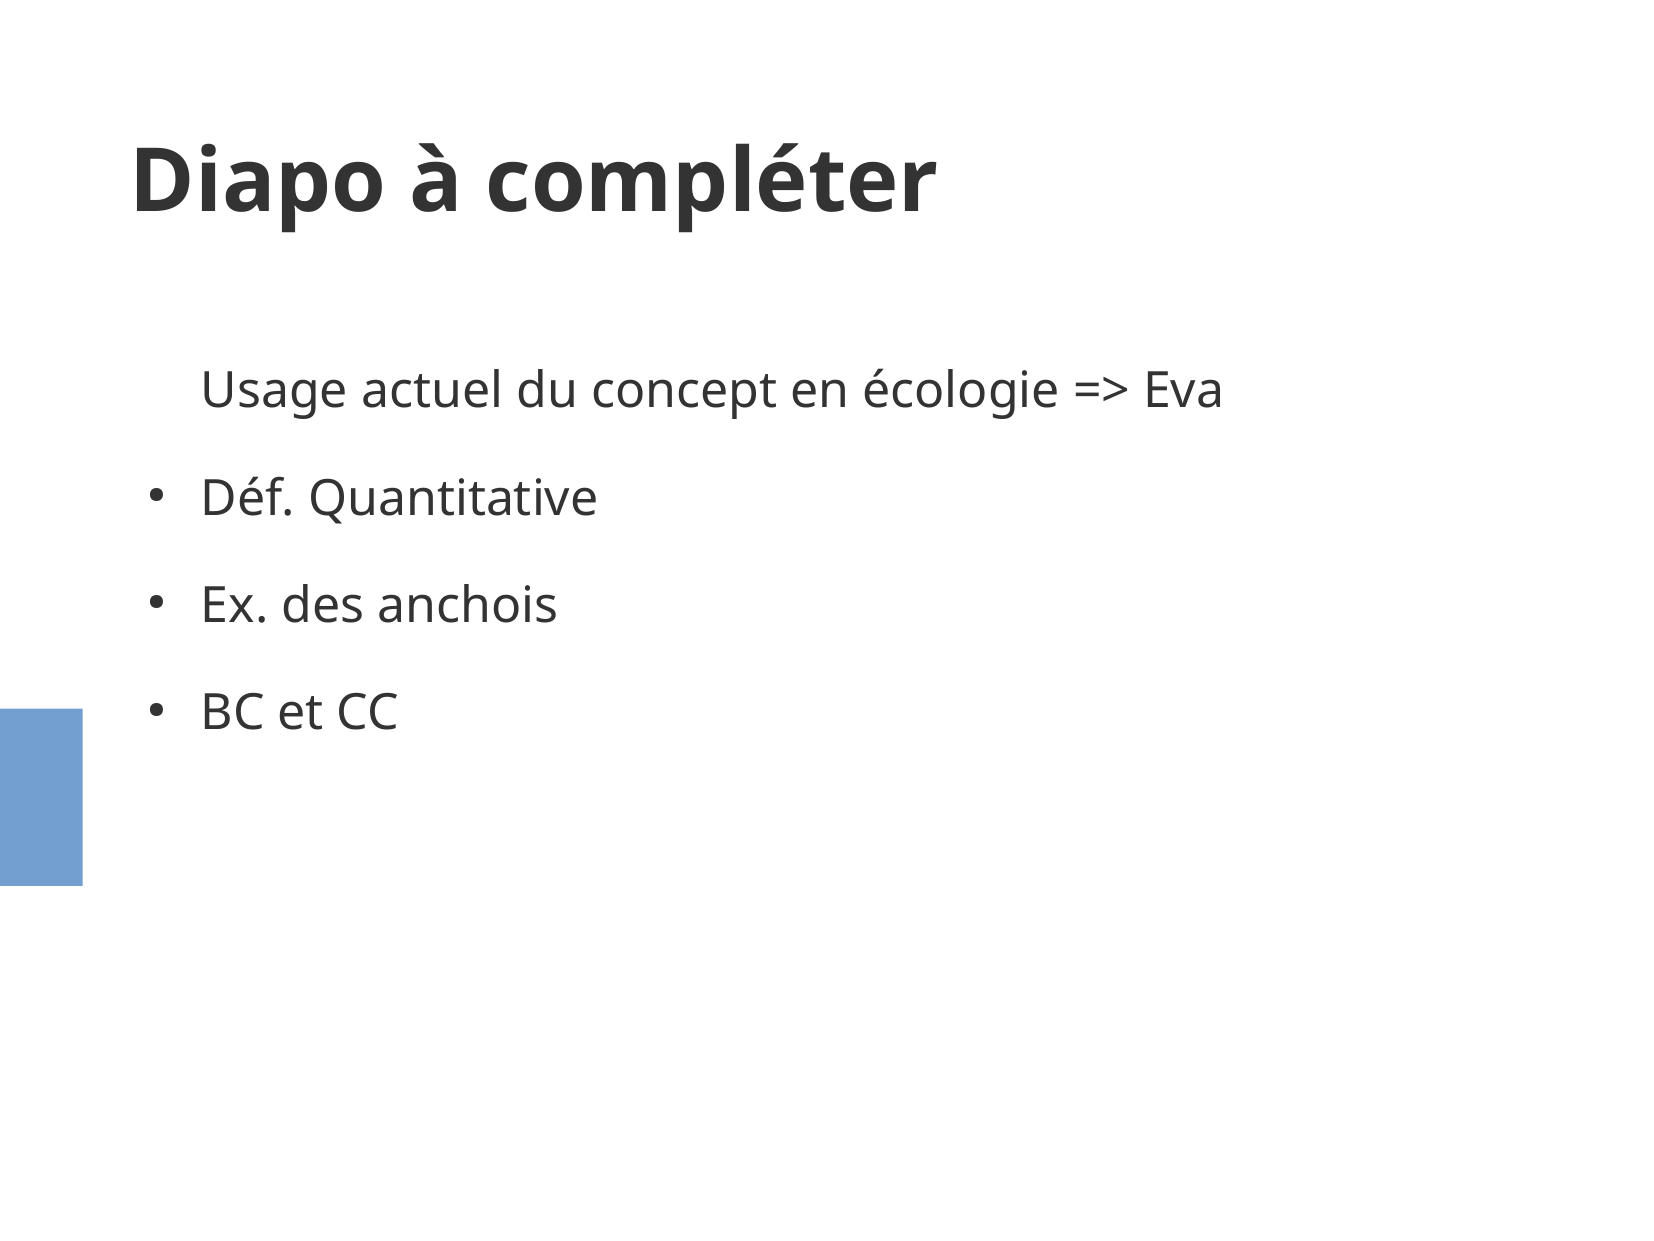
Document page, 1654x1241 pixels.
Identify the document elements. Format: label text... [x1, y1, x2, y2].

title Diapo à compléter [129, 59, 1536, 296]
list Usage actuel du concept en écologie => Eva Déf. Quantitative Ex. des anchois BC et CC [129, 354, 1536, 1074]
